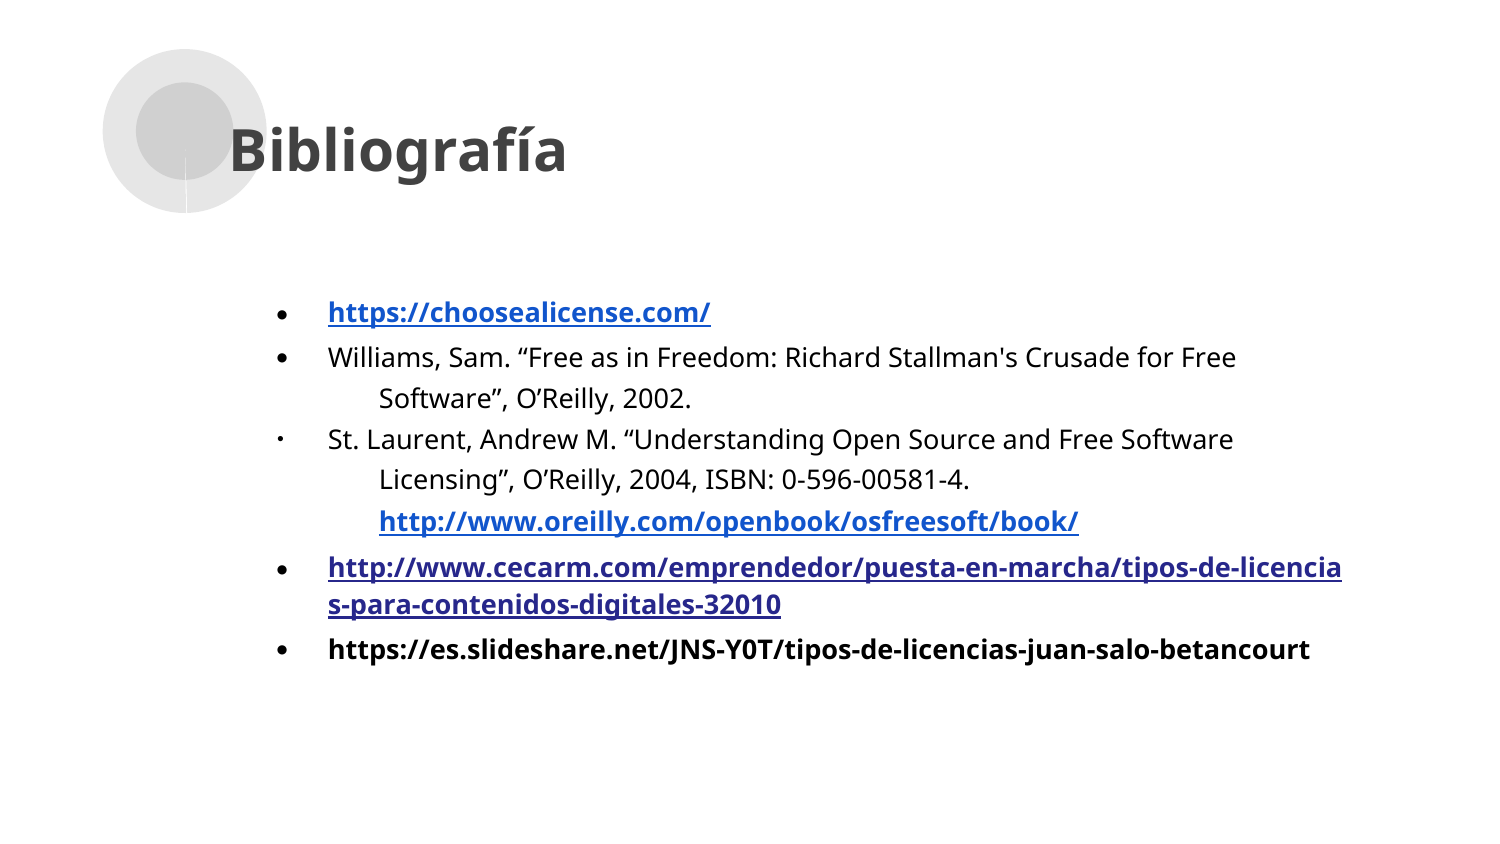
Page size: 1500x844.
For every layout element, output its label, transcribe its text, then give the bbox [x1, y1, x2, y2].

list https://choosealicense.com/ Williams, Sam. “Free as in Freedom: Richard Stallman's Crusade for Free Software”, O’Reilly, 2002. St. Laurent, Andrew M. “Understanding Open Source and Free Software Licensing”, O’Reilly, 2004, ISBN: 0-596-00581-4. http://www.oreilly.com/openbook/osfreesoft/book/ http://www.cecarm.com/emprendedor/puesta-en-marcha/tipos-de-licencias-para-contenidos-digitales-32010 https://es.slideshare.net/JNS-Y0T/tipos-de-licencias-juan-salo-betancourt [213, 262, 1368, 680]
title Bibliografía [213, 98, 1368, 262]
